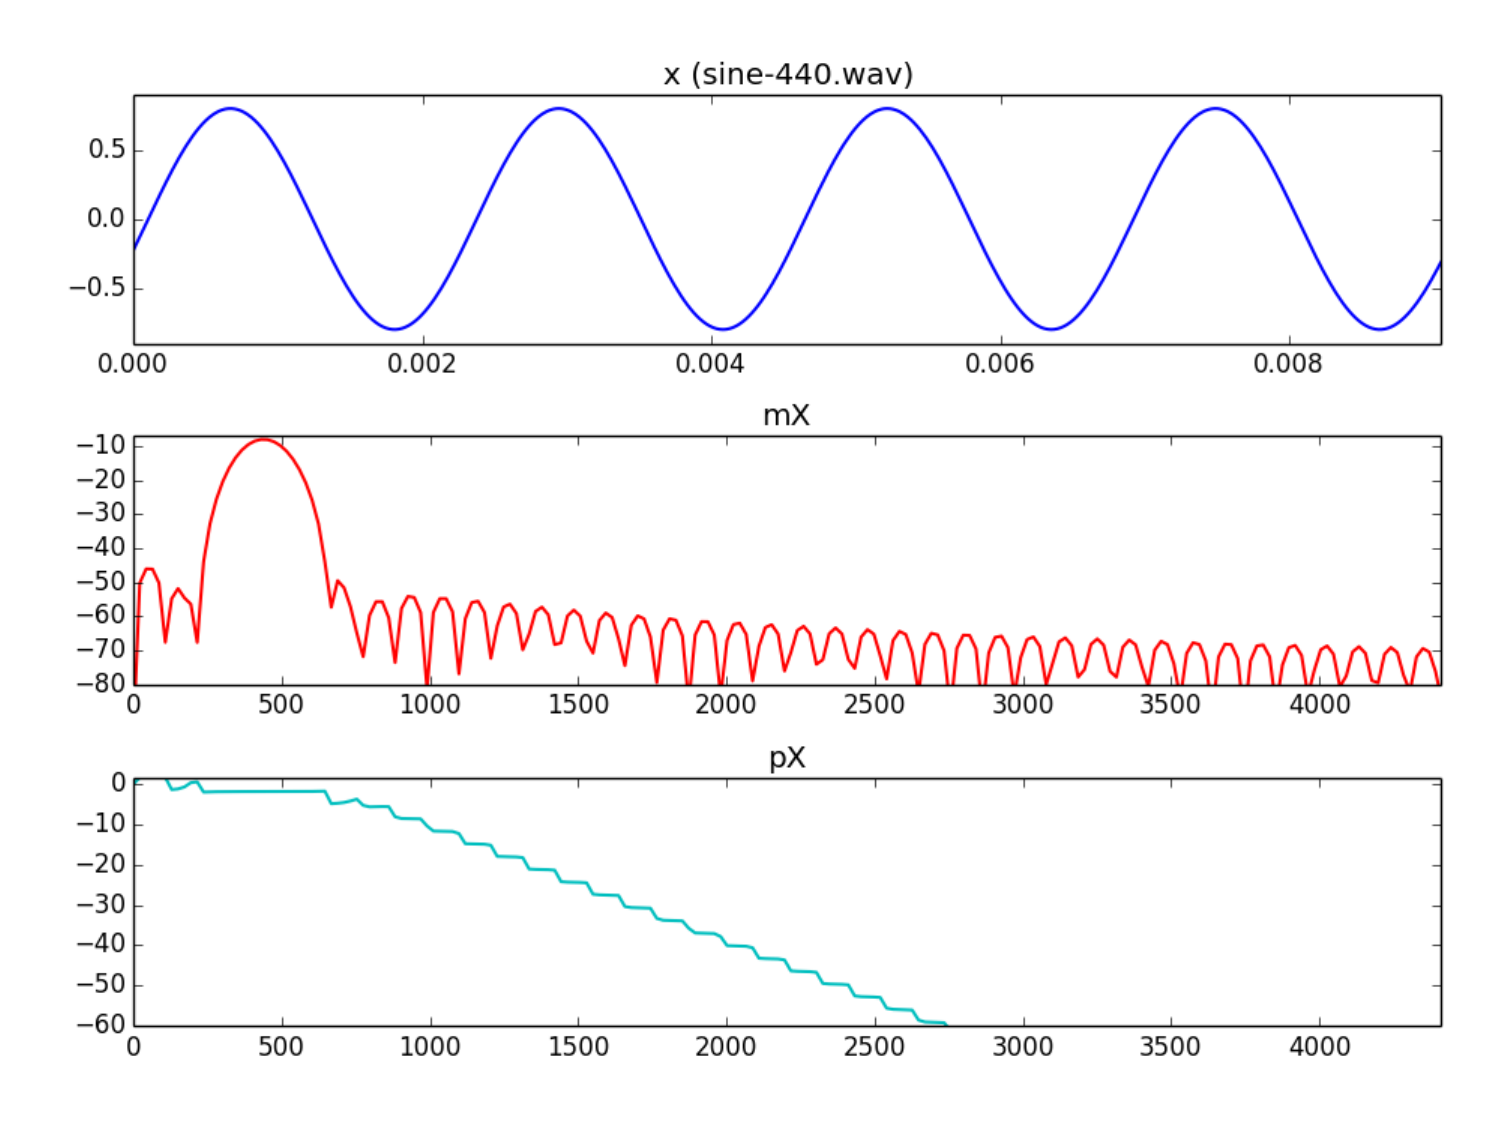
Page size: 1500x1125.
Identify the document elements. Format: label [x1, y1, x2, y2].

picture [42, 35, 1468, 1086]
